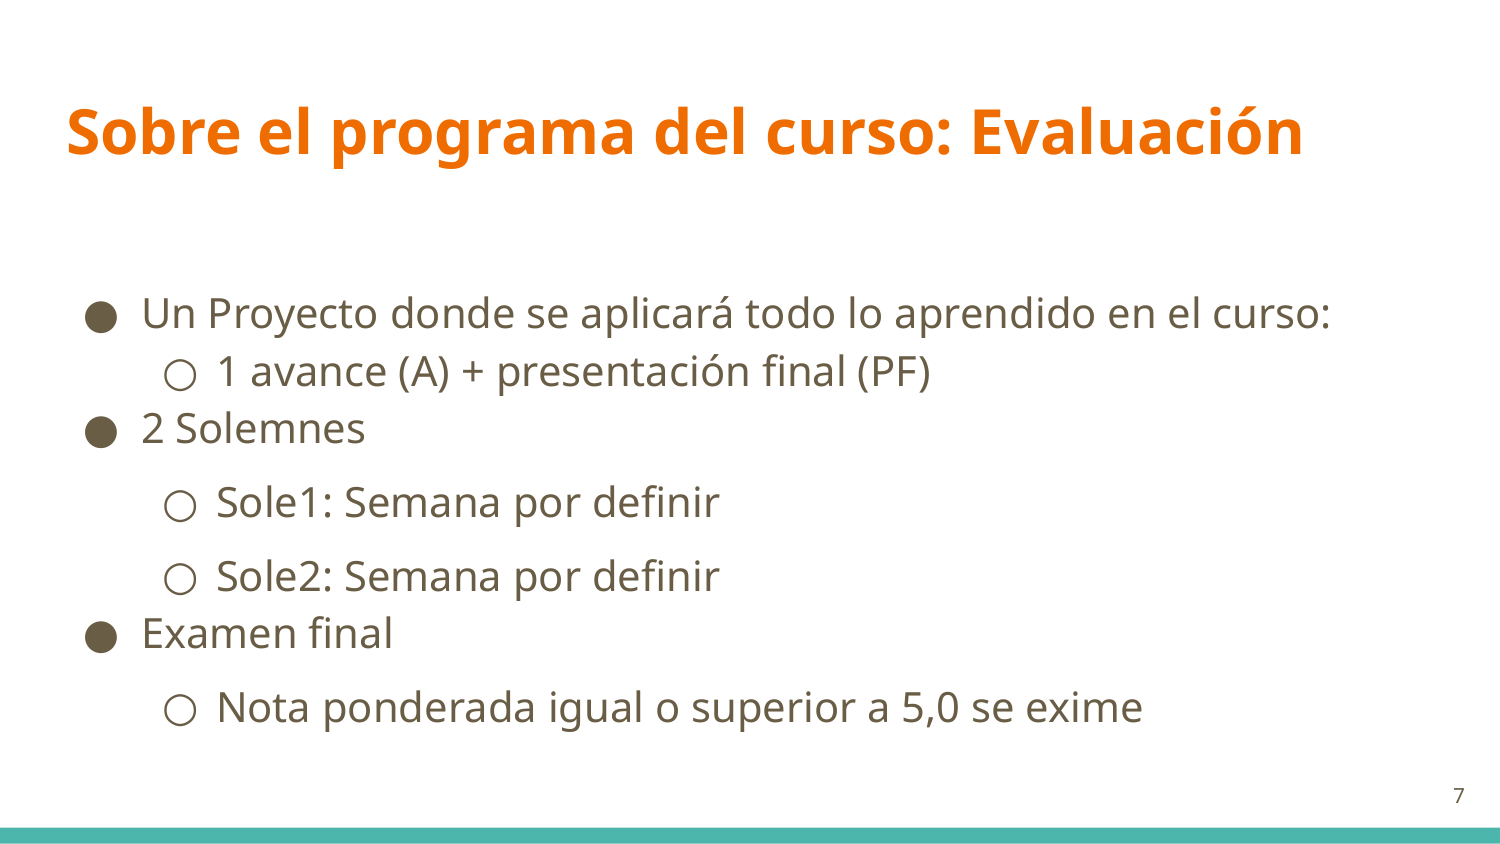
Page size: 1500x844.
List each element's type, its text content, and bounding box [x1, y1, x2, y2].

title Sobre el programa del curso: Evaluación [51, 72, 1449, 189]
list Un Proyecto donde se aplicará todo lo aprendido en el curso: 1 avance (A) + presentación final (PF) 2 Solemnes Sole1: Semana por definir Sole2: Semana por definir Examen final Nota ponderada igual o superior a 5,0 se exime [51, 207, 1449, 815]
slide_number <number> [1389, 764, 1480, 830]
